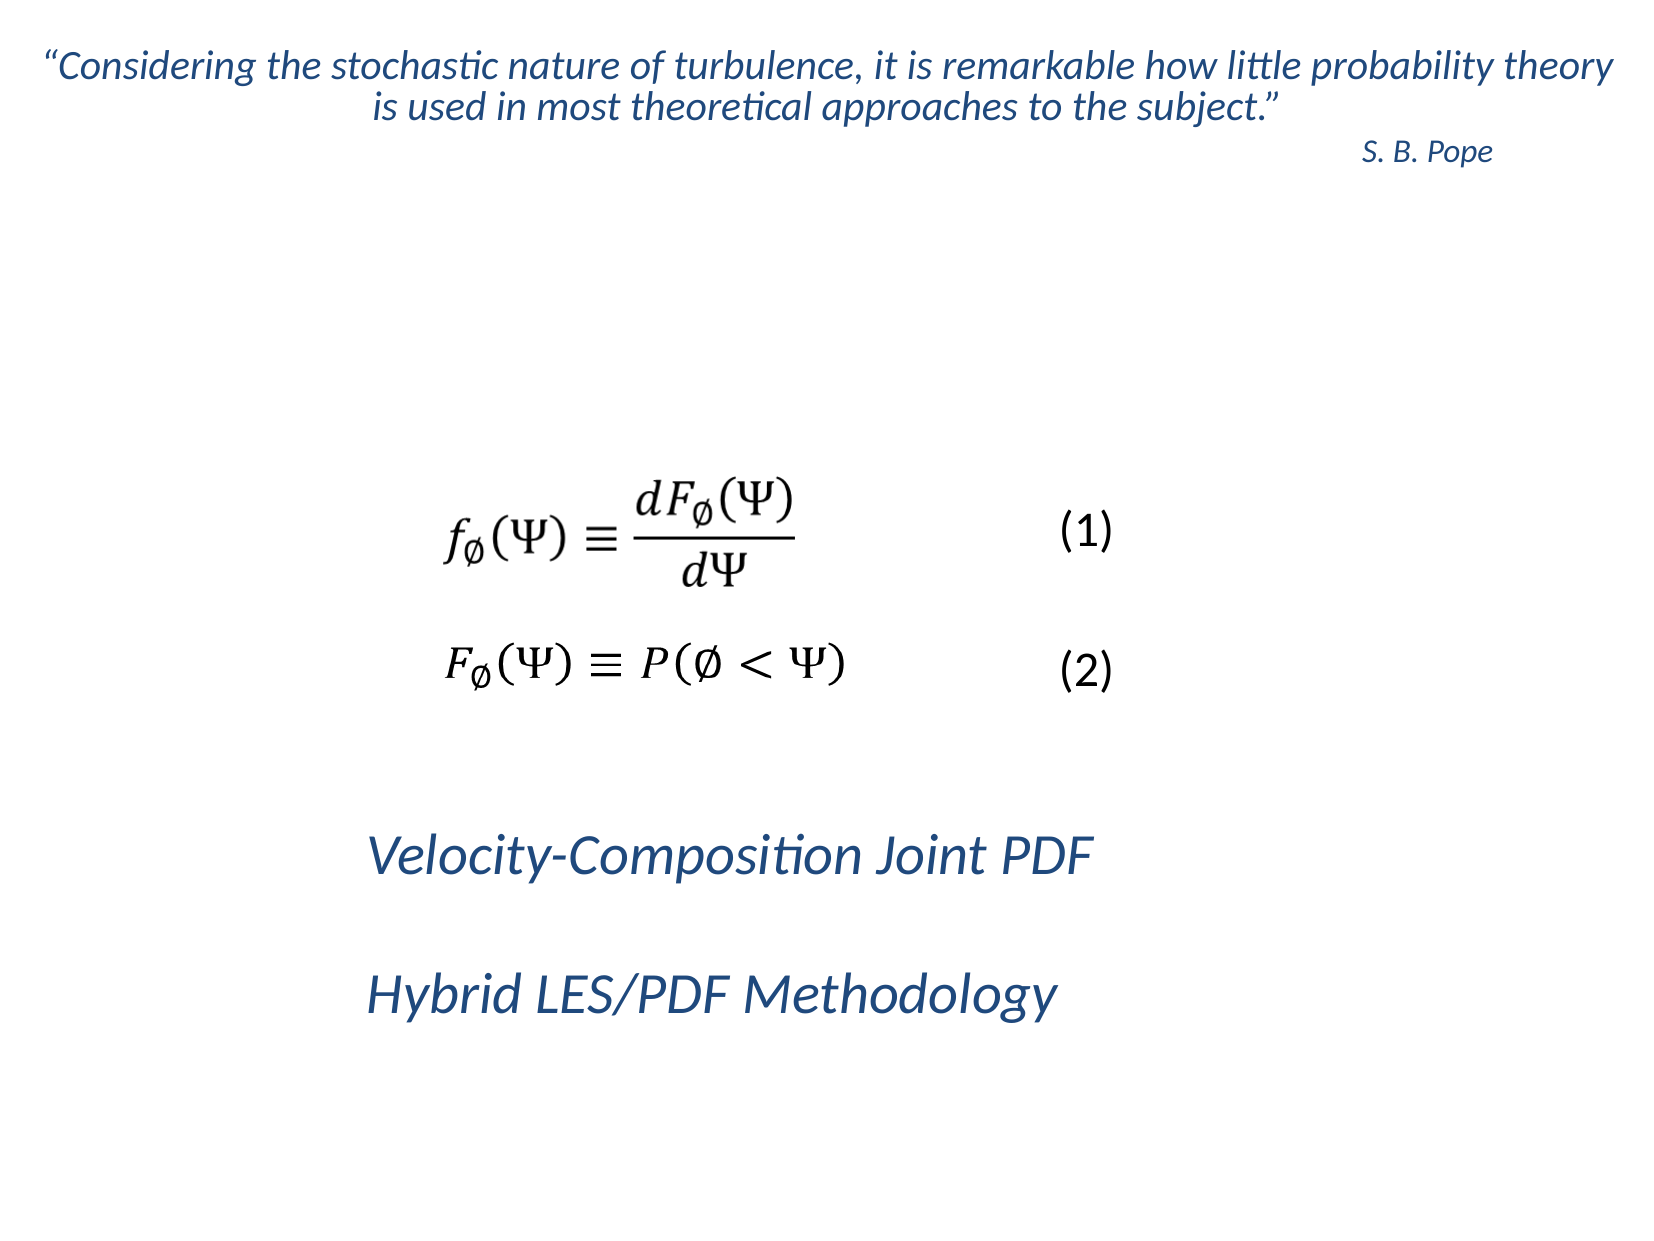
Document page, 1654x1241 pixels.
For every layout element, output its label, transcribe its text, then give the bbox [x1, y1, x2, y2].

text_box [419, 626, 873, 703]
text_box [419, 462, 819, 596]
text_box (2) [1043, 628, 1130, 704]
text_box “Considering the stochastic nature of turbulence, it is remarkable how little probability theory is used in most theoretical approaches to the subject.” S. B. Pope [23, 40, 1633, 201]
text_box (1) [1043, 489, 1130, 565]
text_box Velocity-Composition Joint PDF Hybrid LES/PDF Methodology [352, 775, 1252, 1067]
